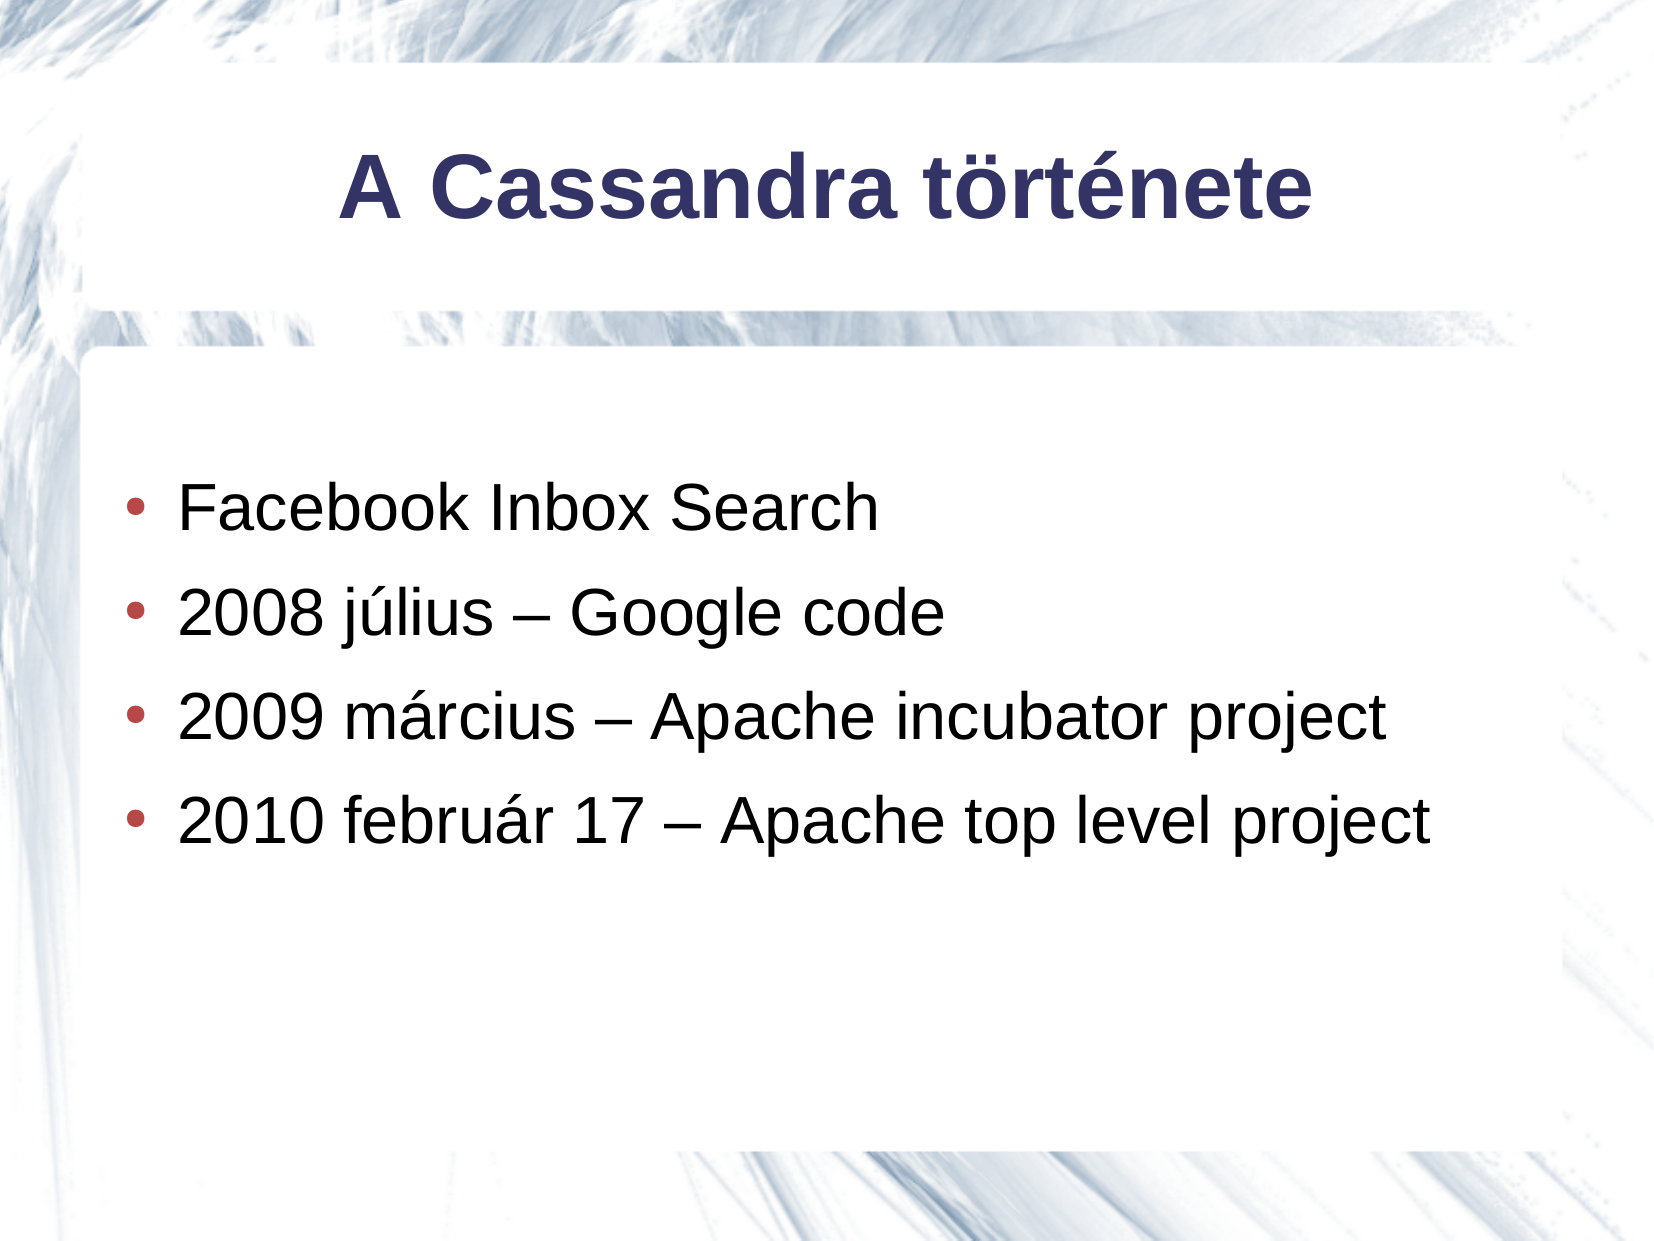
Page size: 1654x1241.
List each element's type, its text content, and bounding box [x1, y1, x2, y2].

list Facebook Inbox Search 2008 július – Google code 2009 március – Apache incubator project 2010 február 17 – Apache top level project [88, 366, 1536, 1185]
title A Cassandra története [82, 73, 1571, 302]
picture [0, 0, 1654, 1241]
